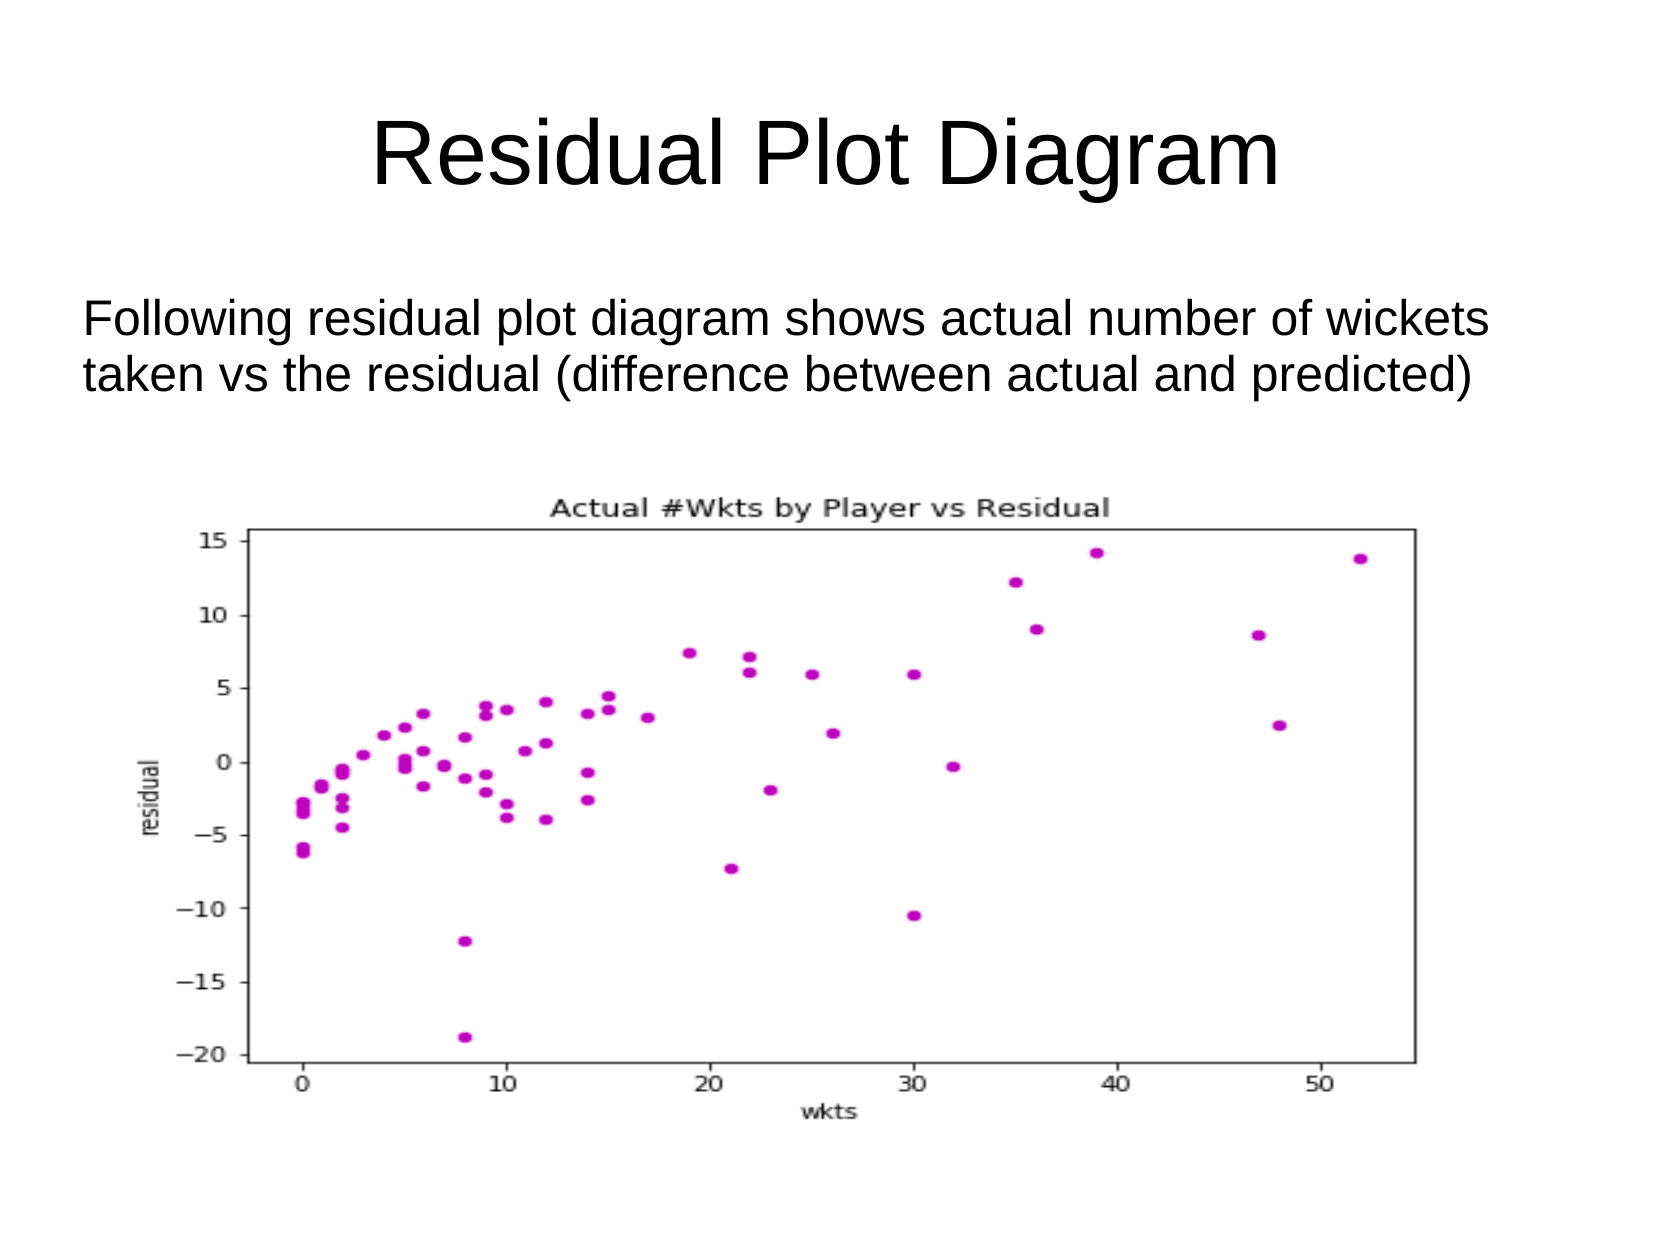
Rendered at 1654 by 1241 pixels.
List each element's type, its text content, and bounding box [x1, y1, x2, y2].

picture [120, 484, 1441, 1137]
title Residual Plot Diagram [82, 49, 1571, 257]
list Following residual plot diagram shows actual number of wickets taken vs the residual (difference between actual and predicted) [82, 290, 1571, 421]
